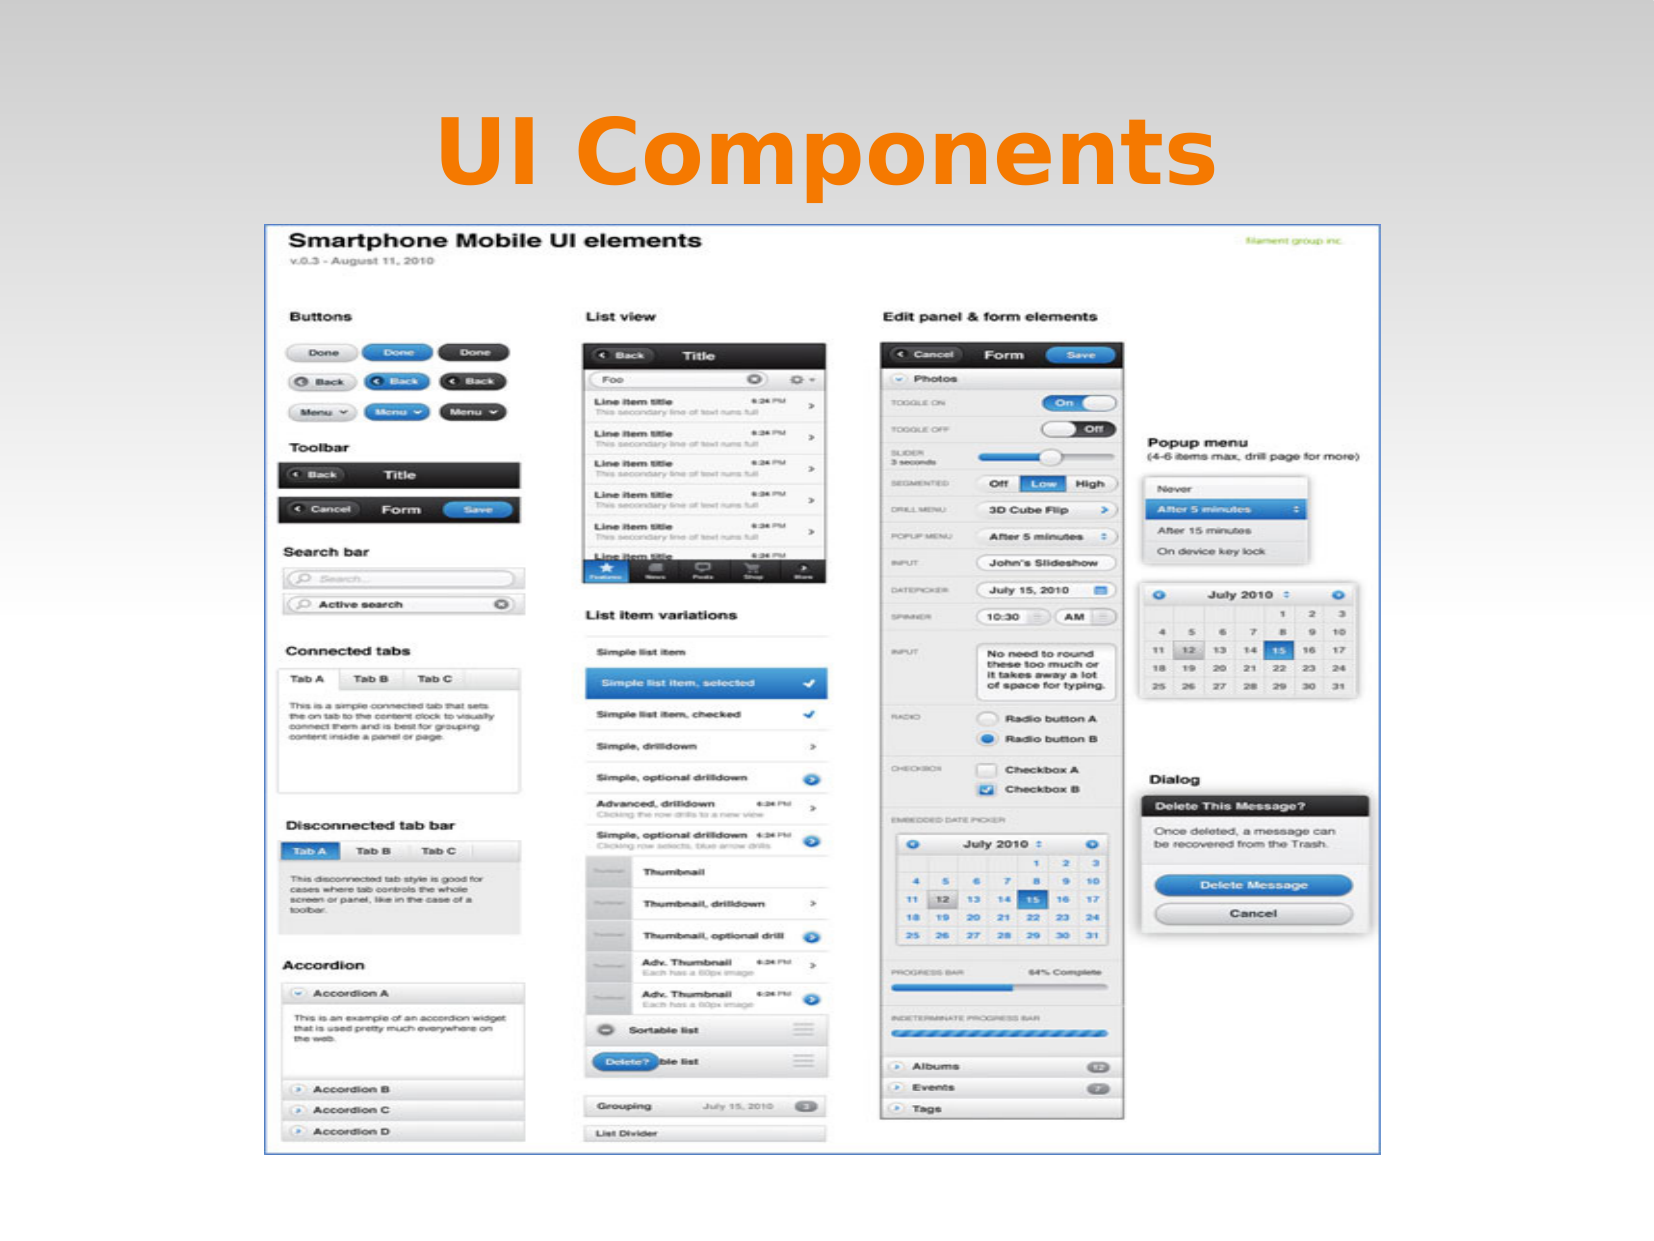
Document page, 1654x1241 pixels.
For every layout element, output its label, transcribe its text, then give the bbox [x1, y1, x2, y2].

picture [264, 224, 1381, 1156]
title UI Components [82, 49, 1571, 257]
